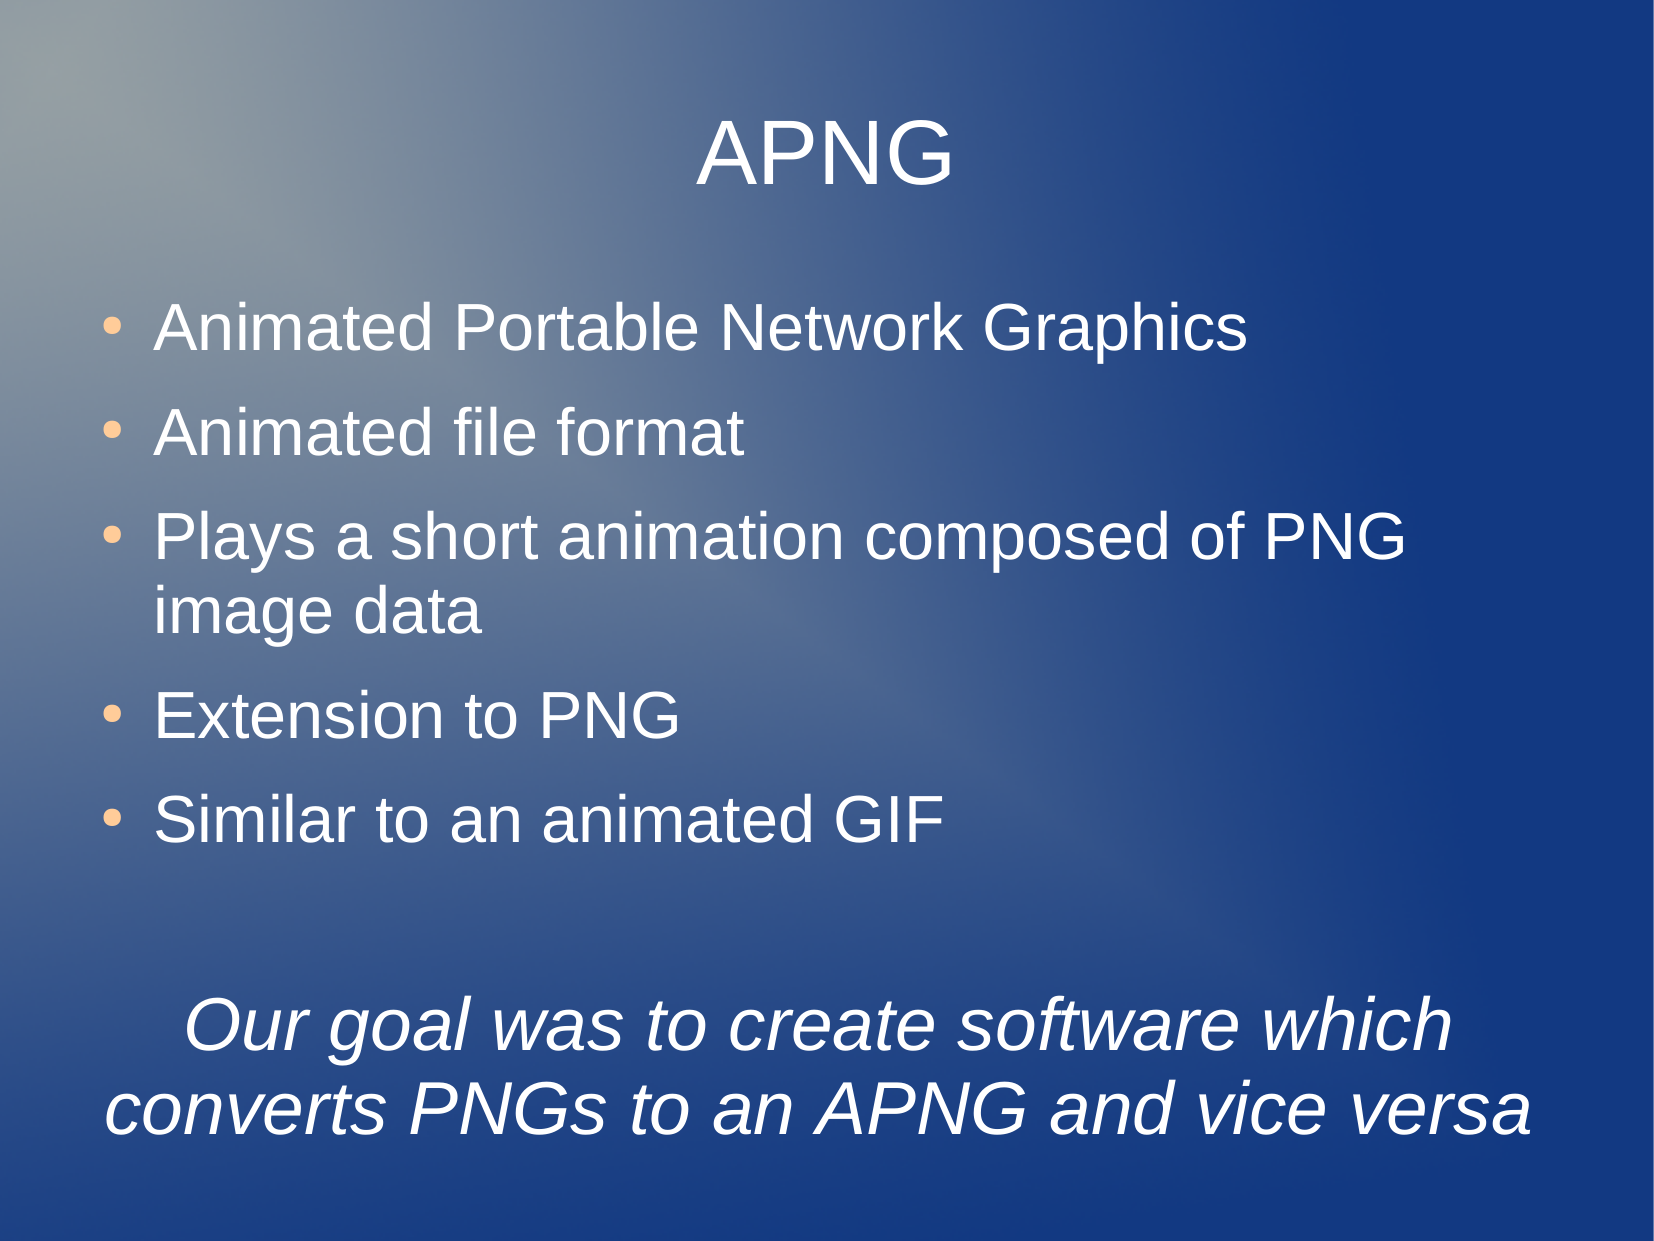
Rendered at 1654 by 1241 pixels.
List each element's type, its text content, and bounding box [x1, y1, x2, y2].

picture [0, 0, 1654, 1241]
title APNG [82, 56, 1571, 250]
title Our goal was to create software which converts PNGs to an APNG and vice versa [75, 970, 1564, 1163]
list Animated Portable Network Graphics Animated file format Plays a short animation composed of PNG image data Extension to PNG Similar to an animated GIF [82, 290, 1571, 1094]
